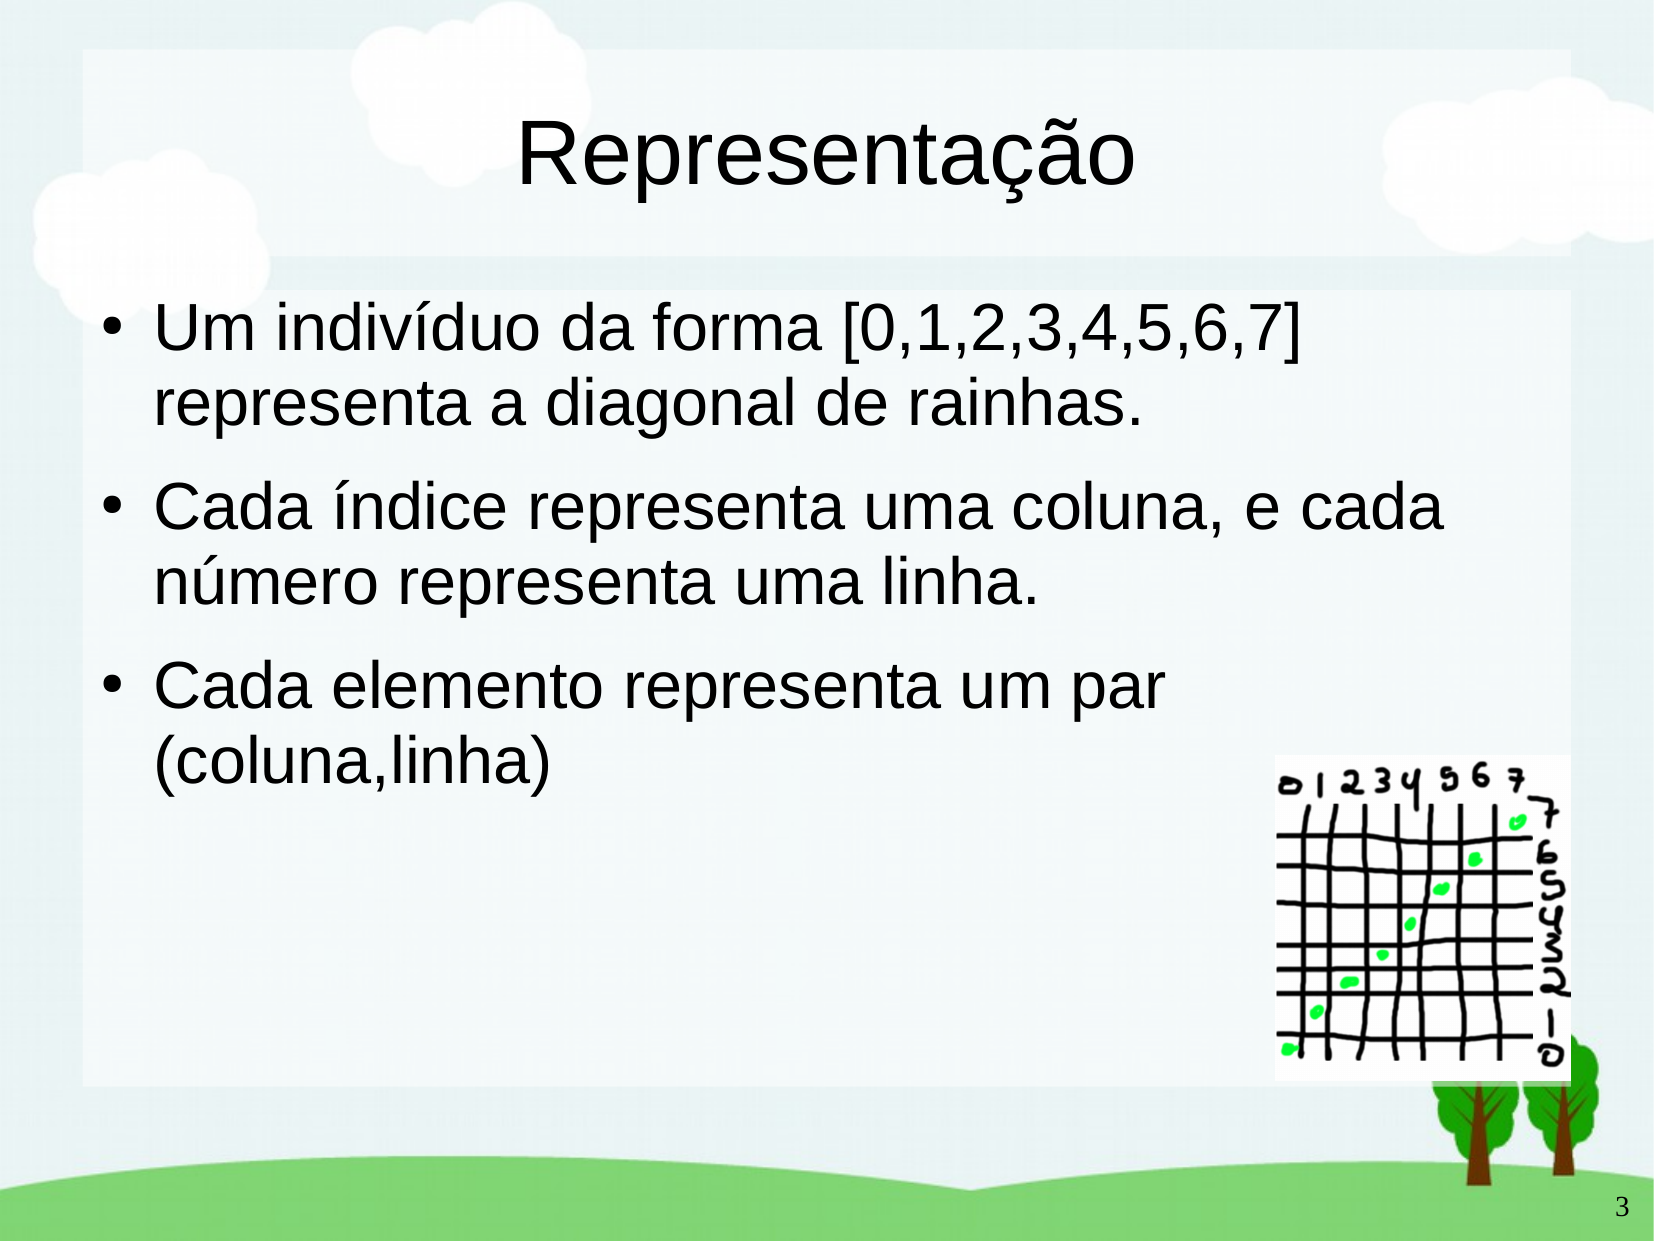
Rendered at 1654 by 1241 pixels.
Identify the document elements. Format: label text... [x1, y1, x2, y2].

title Representação [82, 49, 1571, 257]
list Um indivíduo da forma [0,1,2,3,4,5,6,7] representa a diagonal de rainhas. Cada índice representa uma coluna, e cada número representa uma linha. Cada elemento representa um par (coluna,linha) [82, 290, 1571, 1087]
picture [0, 0, 1654, 1241]
